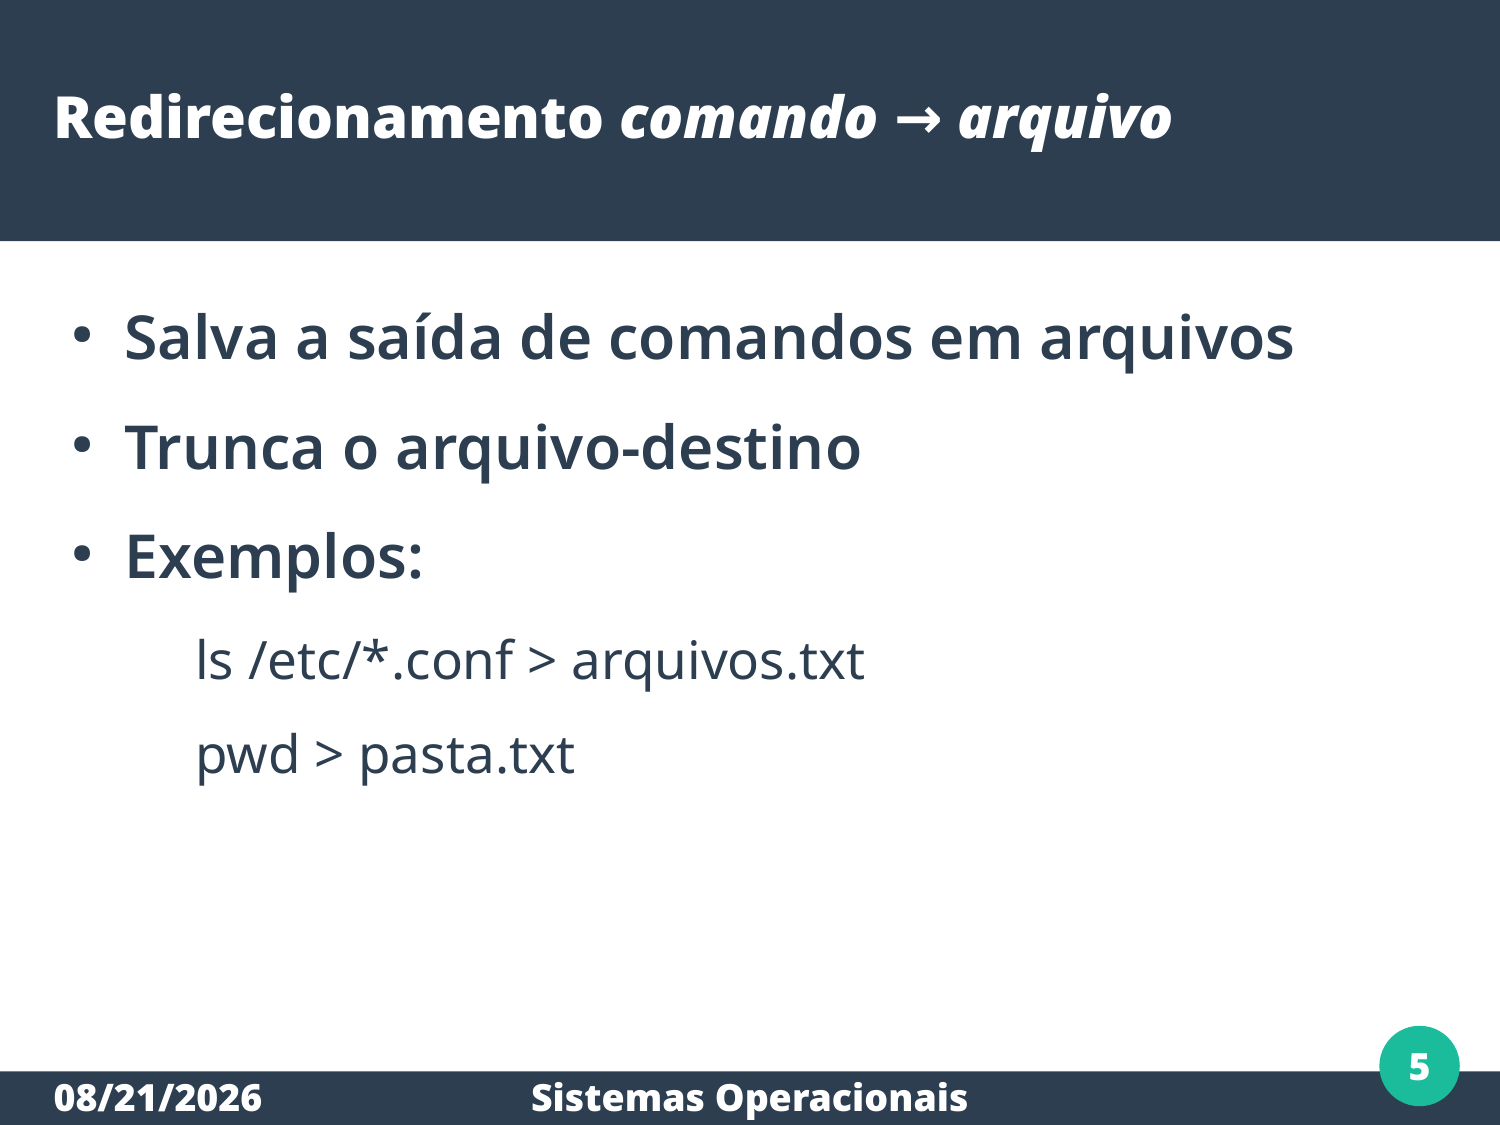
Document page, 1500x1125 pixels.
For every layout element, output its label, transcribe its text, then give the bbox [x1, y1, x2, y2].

title Redirecionamento comando → arquivo [53, 44, 1447, 188]
list Salva a saída de comandos em arquivos Trunca o arquivo-destino Exemplos: ls /etc/*.conf > arquivos.txt pwd > pasta.txt [53, 294, 1447, 1045]
